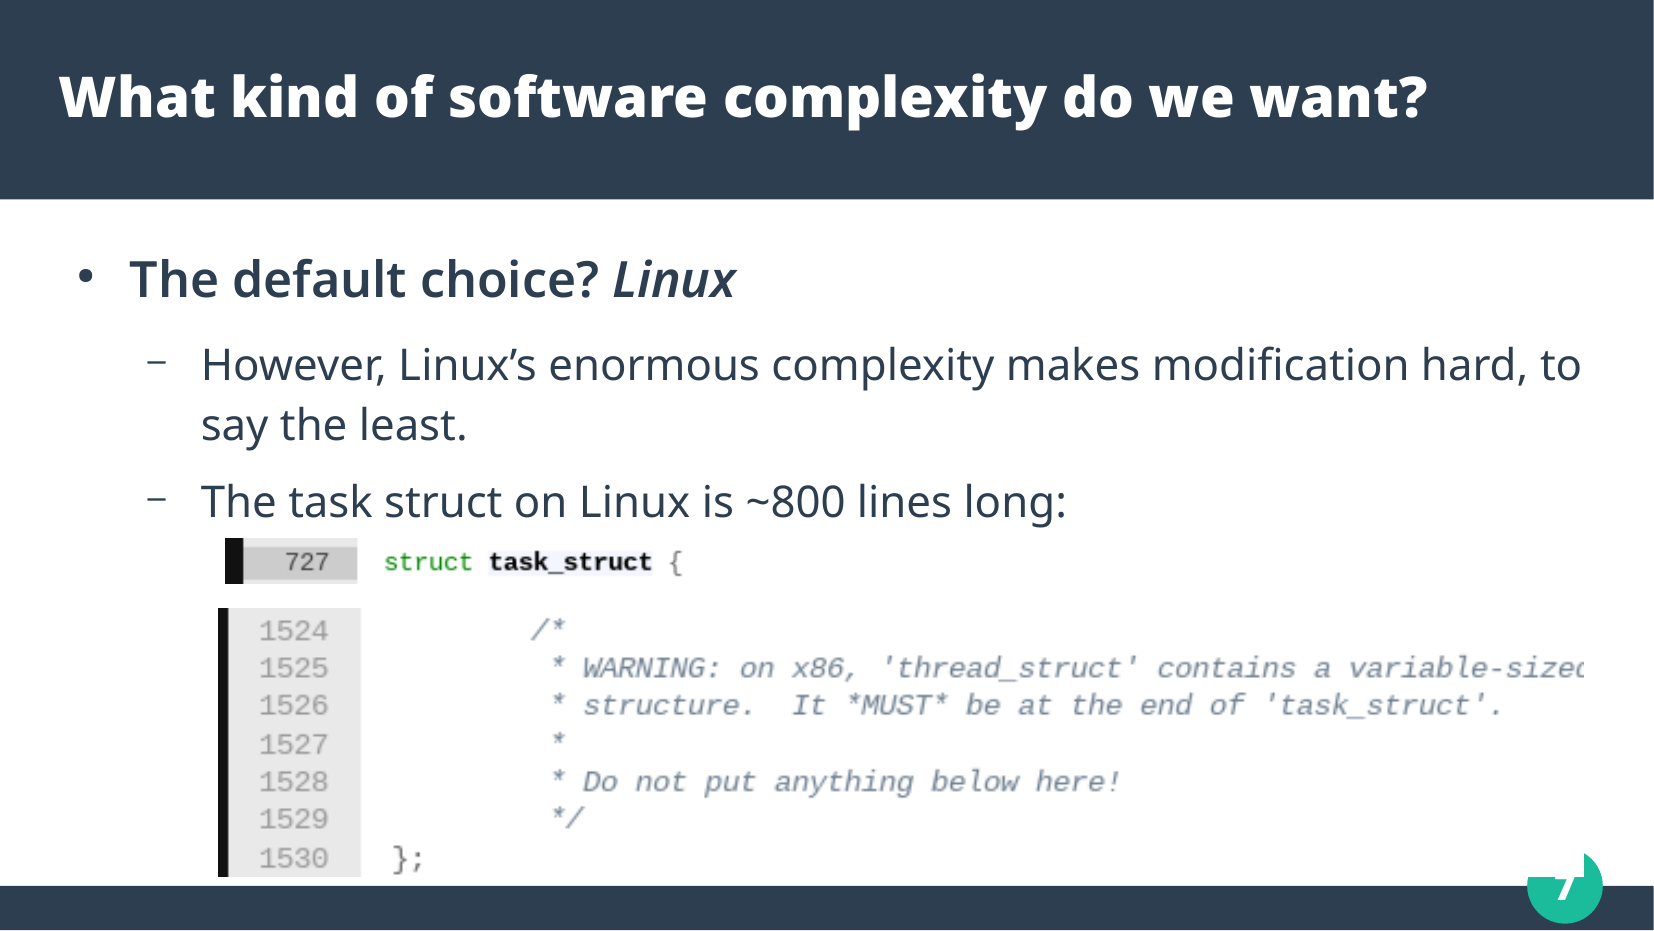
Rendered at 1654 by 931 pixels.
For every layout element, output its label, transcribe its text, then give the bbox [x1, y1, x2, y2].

list The default choice? Linux However, Linux’s enormous complexity makes modification hard, to say the least. The task struct on Linux is ~800 lines long: [59, 243, 1595, 864]
picture [225, 538, 713, 584]
title What kind of software complexity do we want? [59, 37, 1595, 156]
picture [218, 608, 1584, 877]
